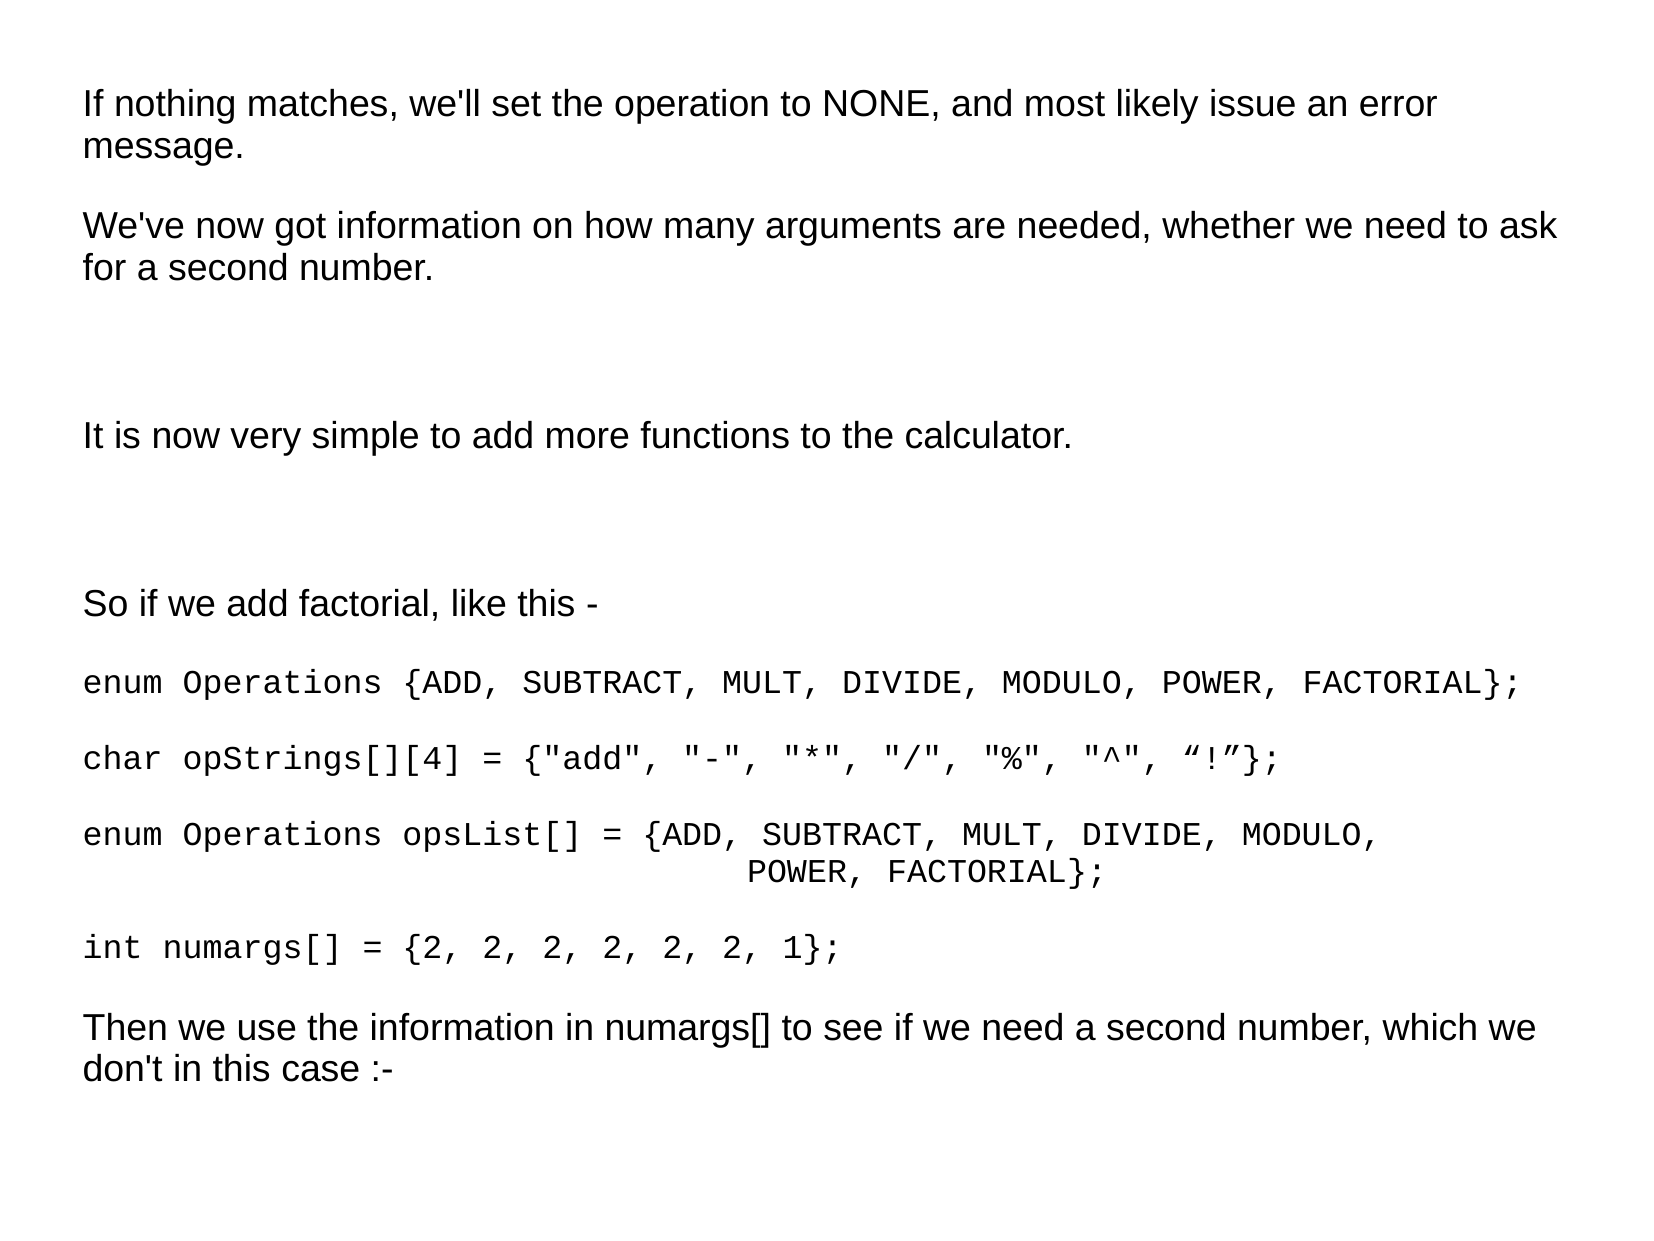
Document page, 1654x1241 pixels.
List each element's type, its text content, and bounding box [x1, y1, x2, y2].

subtitle If nothing matches, we'll set the operation to NONE, and most likely issue an error message. We've now got information on how many arguments are needed, whether we need to ask for a second number. It is now very simple to add more functions to the calculator. So if we add factorial, like this - enum Operations {ADD, SUBTRACT, MULT, DIVIDE, MODULO, POWER, FACTORIAL}; char opStrings[][4] = {"add", "-", "*", "/", "%", "^", “!”}; enum Operations opsList[] = {ADD, SUBTRACT, MULT, DIVIDE, MODULO, POWER, FACTORIAL}; int numargs[] = {2, 2, 2, 2, 2, 2, 1}; Then we use the information in numargs[] to see if we need a second number, which we don't in this case :- [82, 82, 1583, 1158]
